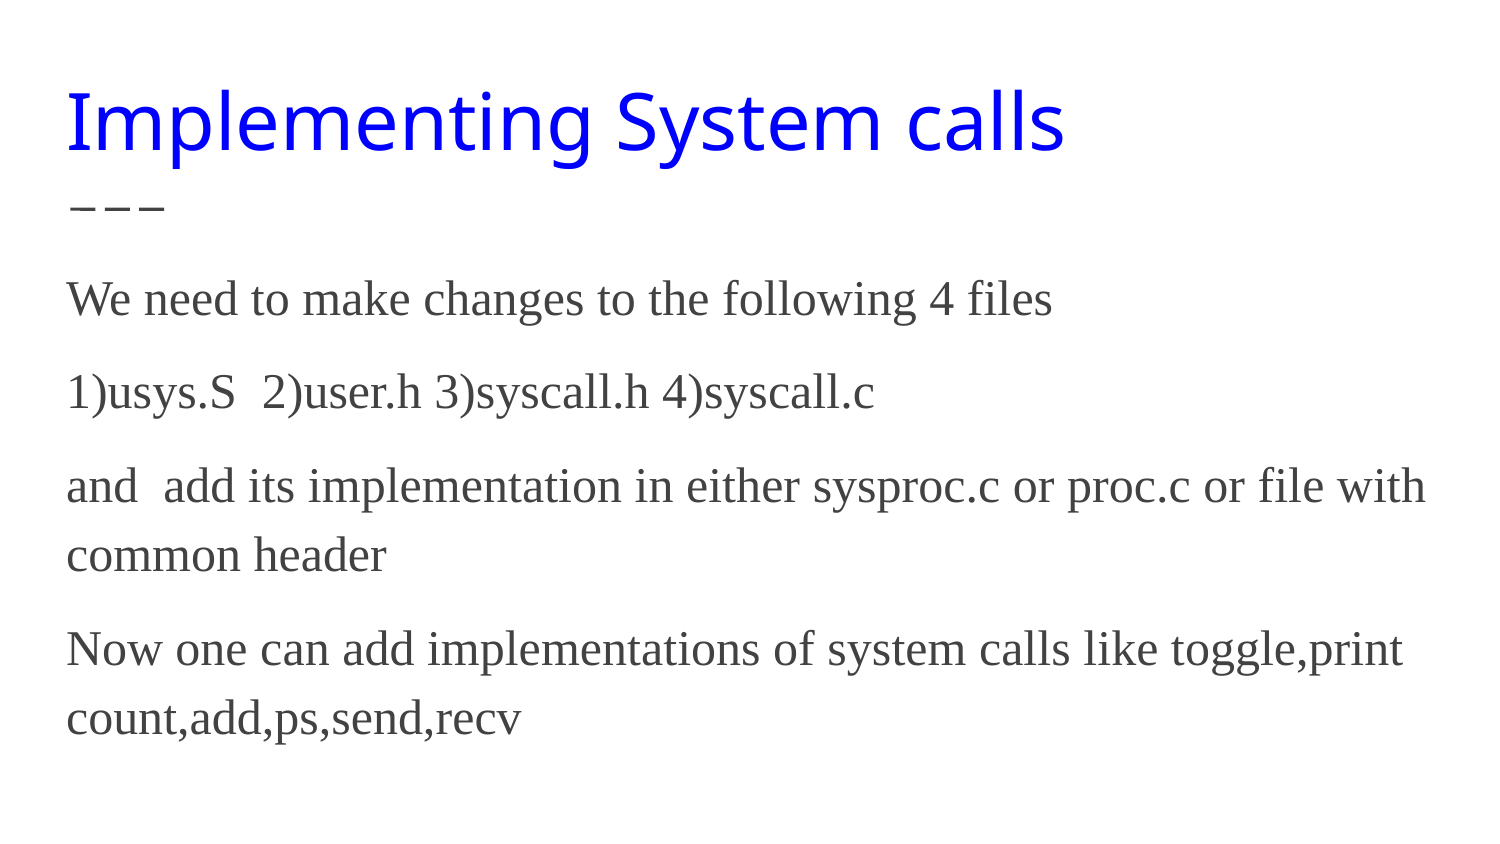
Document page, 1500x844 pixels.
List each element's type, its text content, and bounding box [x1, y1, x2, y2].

title Implementing System calls [51, 61, 1449, 182]
list We need to make changes to the following 4 files 1)usys.S 2)user.h 3)syscall.h 4)syscall.c and add its implementation in either sysproc.c or proc.c or file with common header Now one can add implementations of system calls like toggle,print count,add,ps,send,recv [51, 240, 1449, 750]
